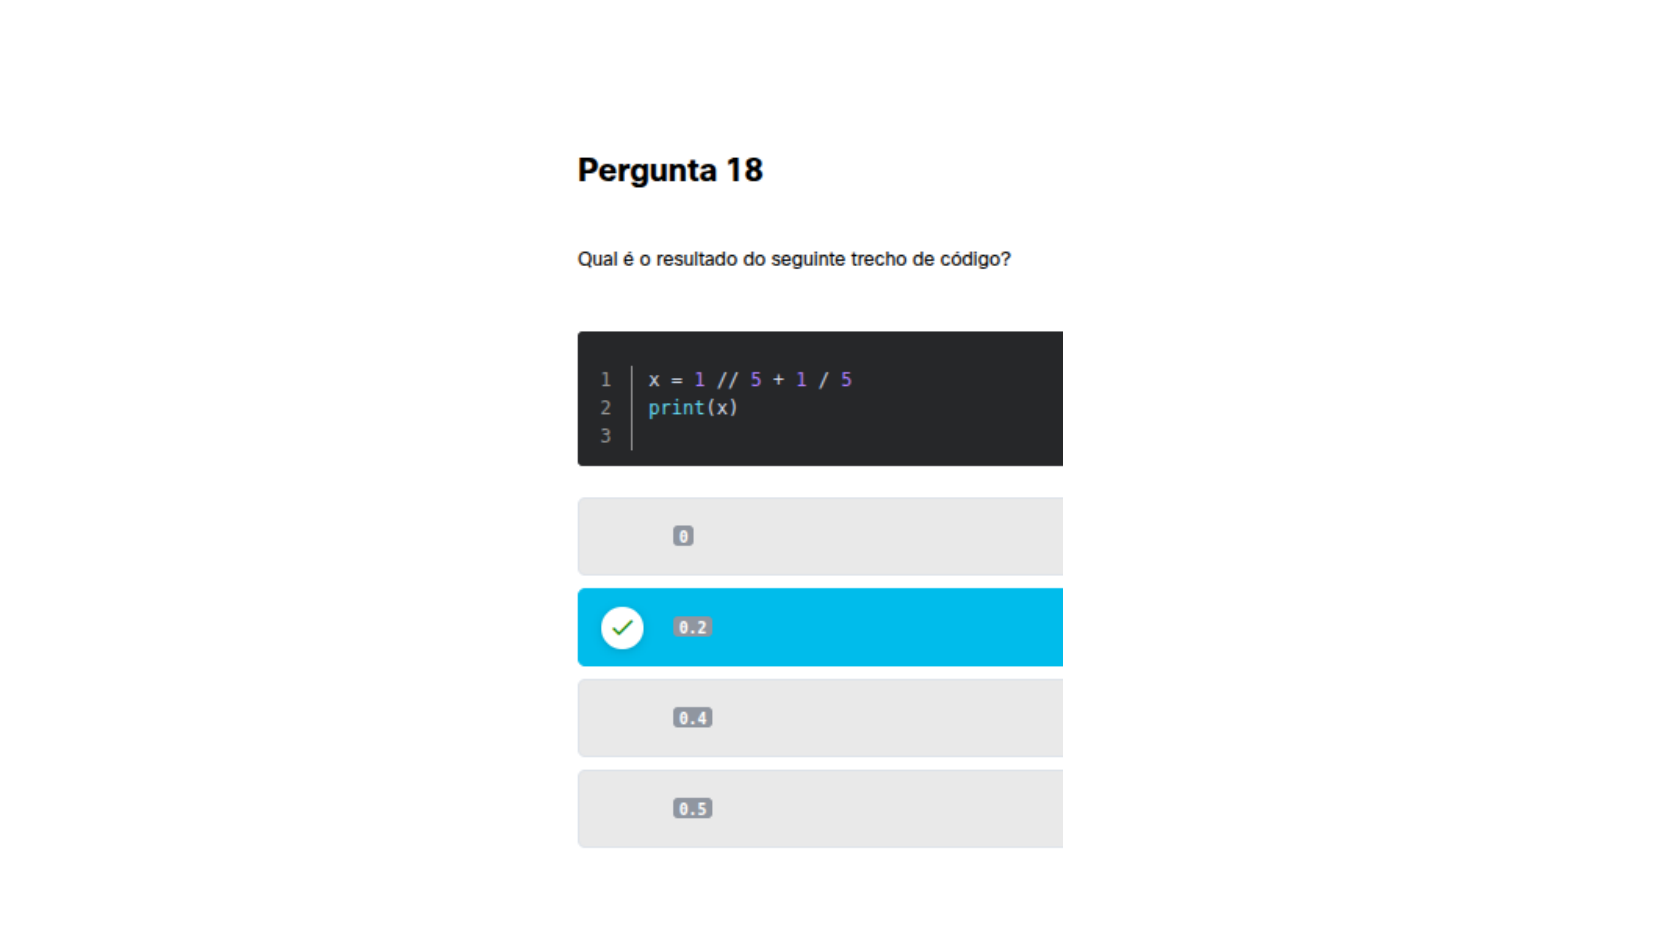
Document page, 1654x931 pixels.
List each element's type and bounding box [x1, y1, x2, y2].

picture [674, 617, 712, 636]
picture [602, 607, 643, 649]
picture [564, 147, 1063, 903]
